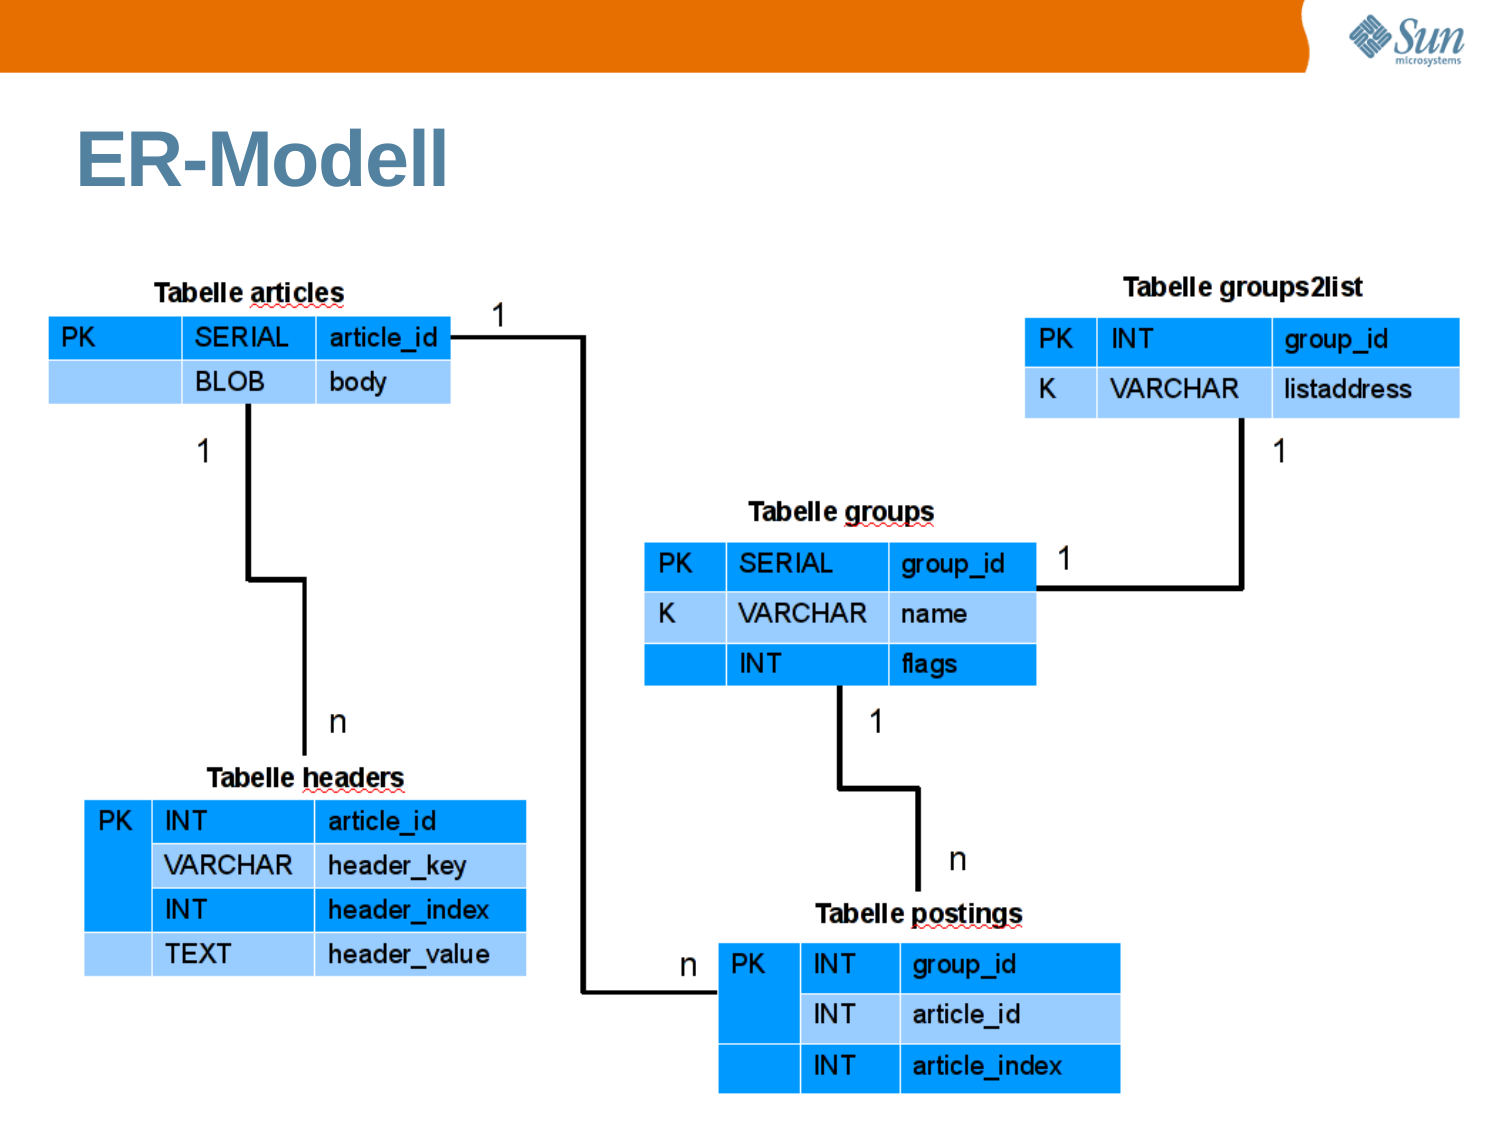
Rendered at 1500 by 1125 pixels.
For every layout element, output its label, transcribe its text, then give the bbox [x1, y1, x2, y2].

picture [0, 0, 1500, 75]
title ER-Modell [75, 122, 1438, 208]
picture [29, 208, 1477, 1125]
